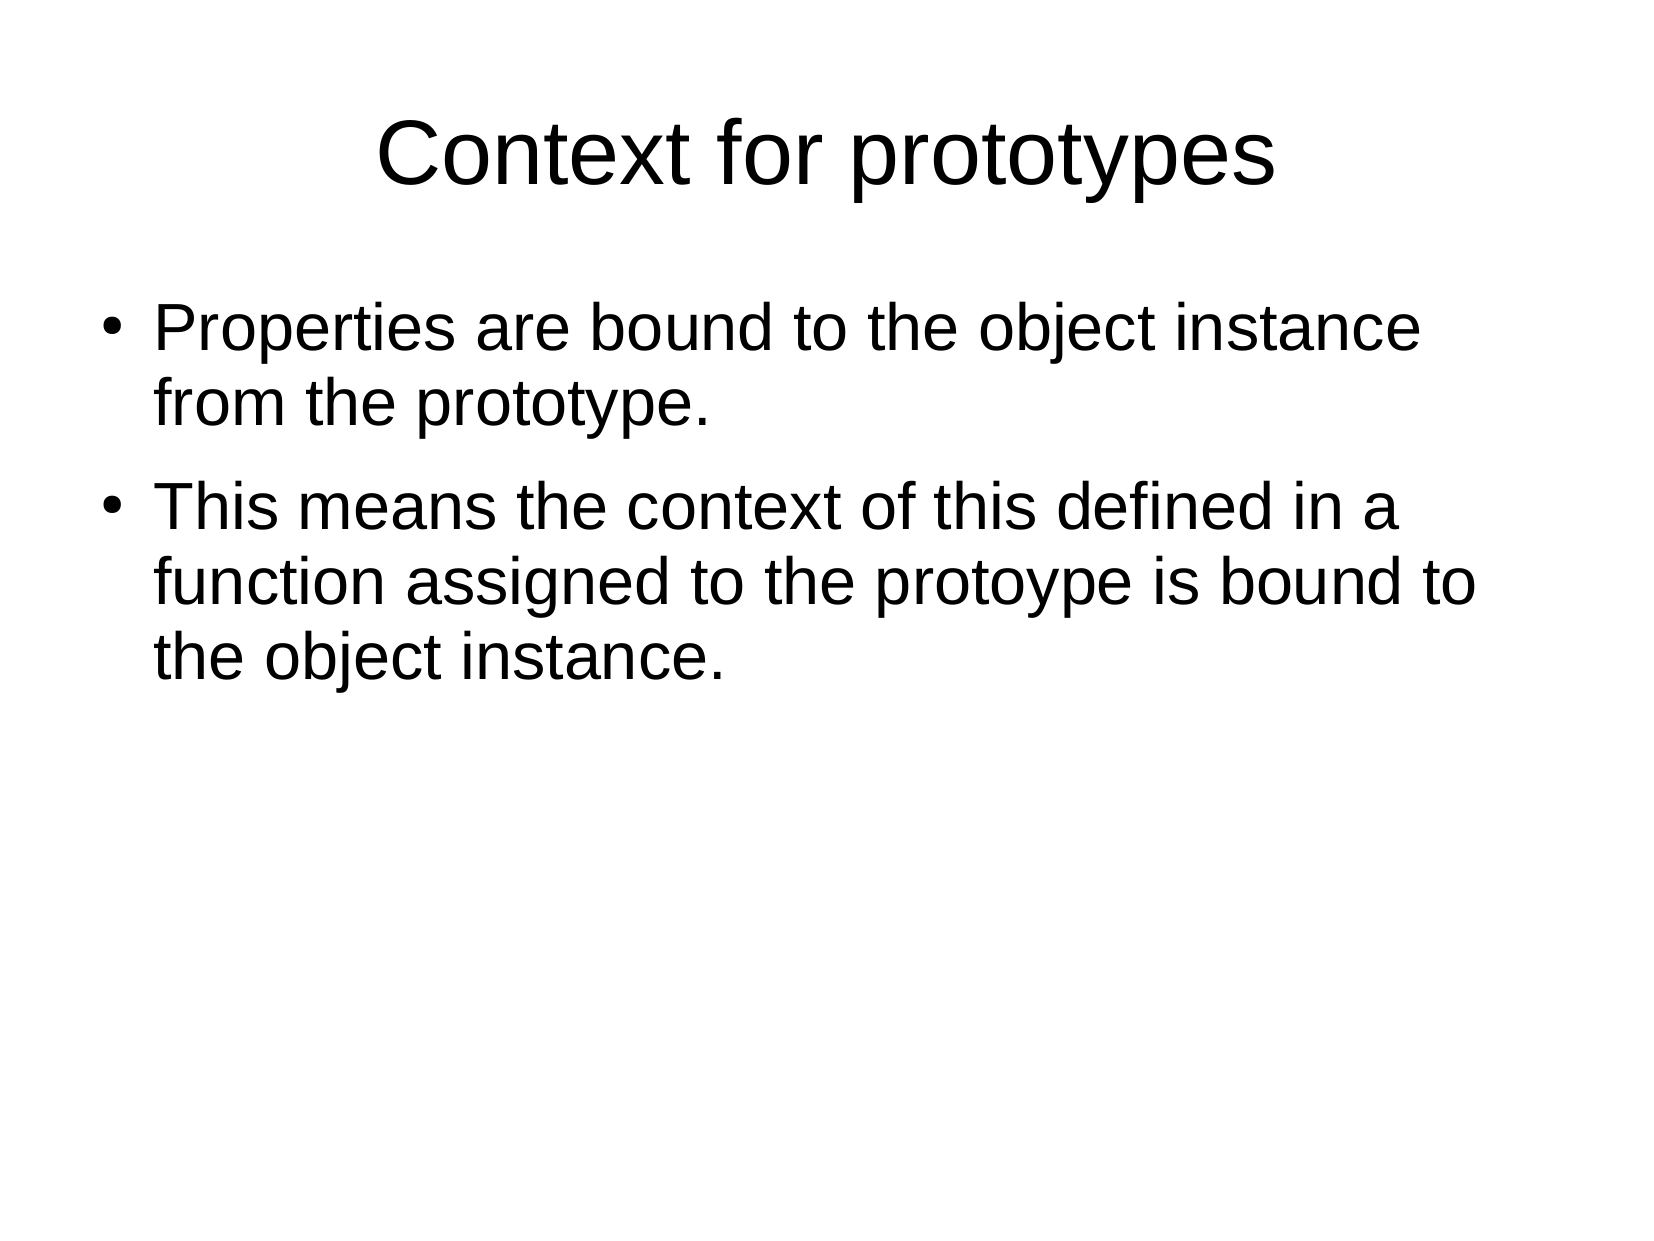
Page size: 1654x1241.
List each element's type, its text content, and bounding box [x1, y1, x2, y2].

title Context for prototypes [82, 49, 1571, 257]
list Properties are bound to the object instance from the prototype. This means the context of this defined in a function assigned to the protoype is bound to the object instance. [82, 290, 1571, 1010]
